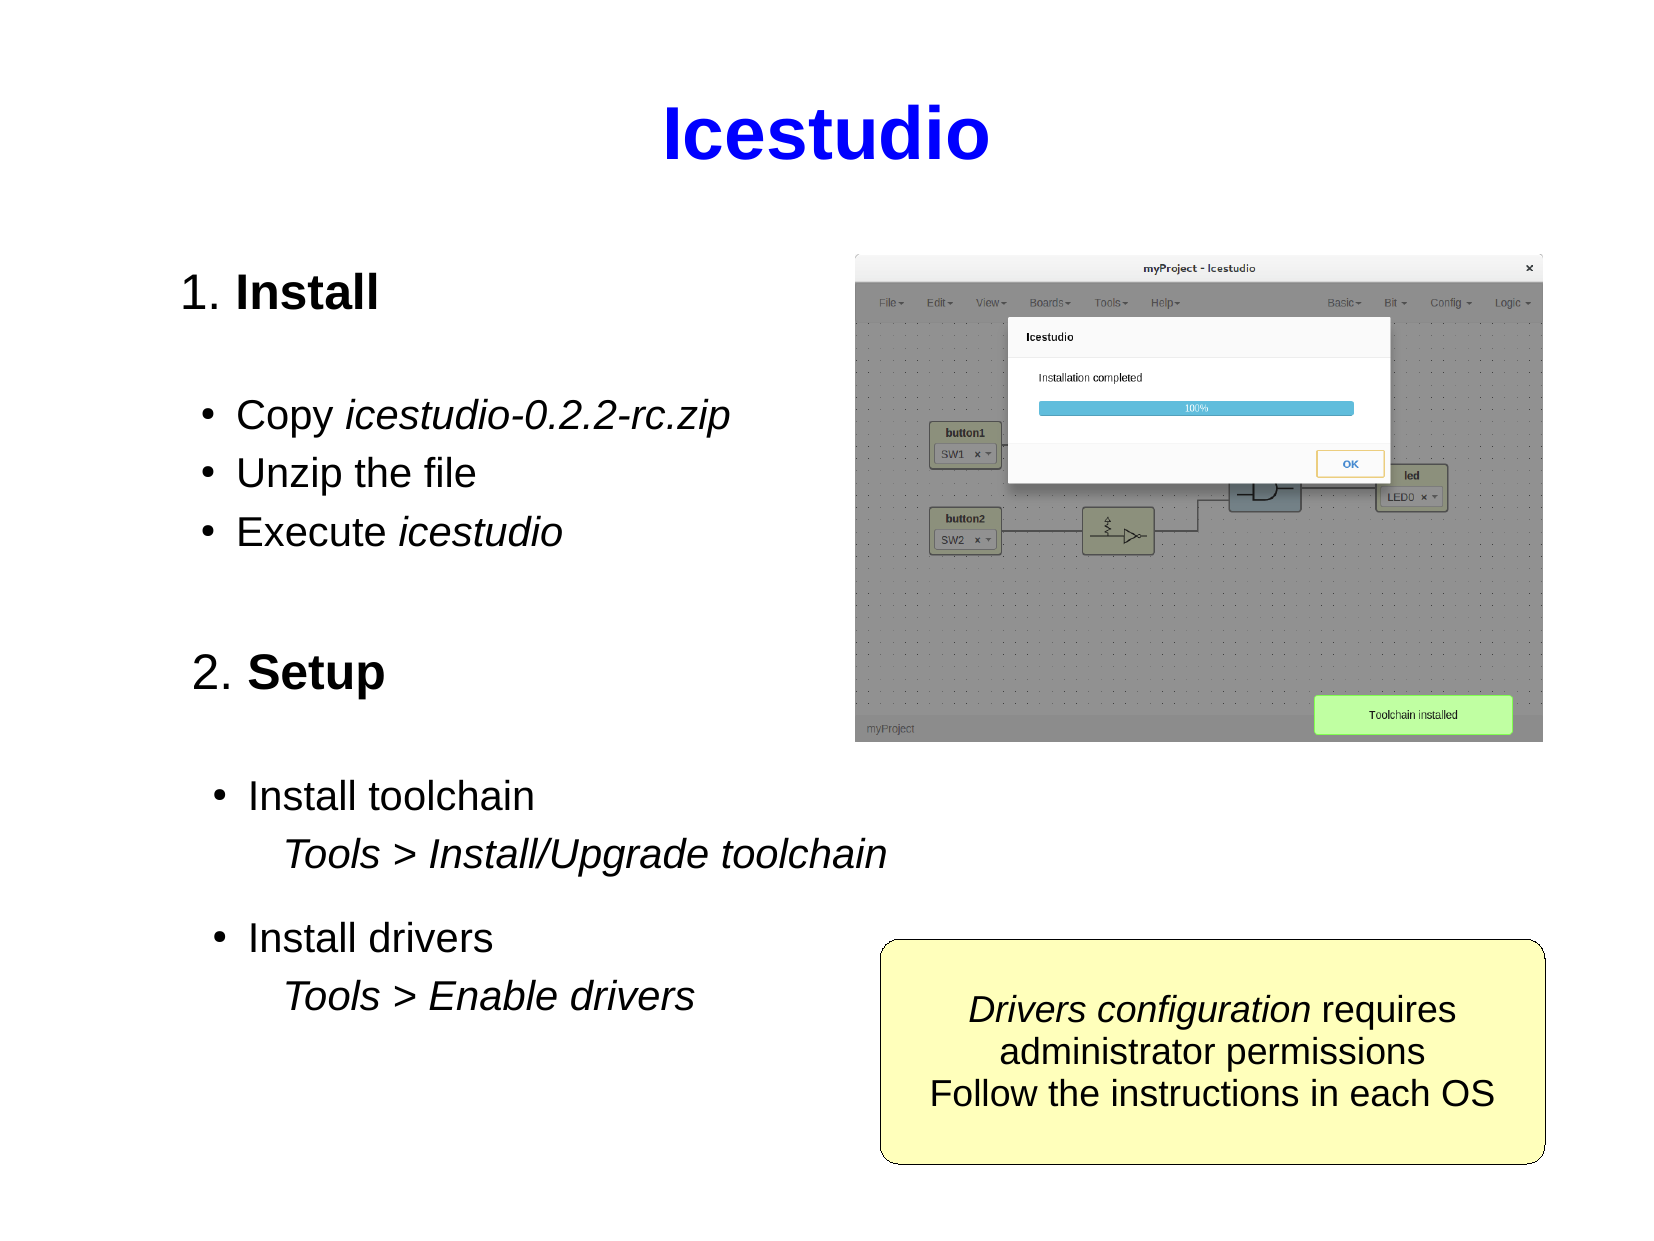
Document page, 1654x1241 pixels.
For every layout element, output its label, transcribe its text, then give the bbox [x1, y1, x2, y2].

text_box Drivers configuration requires administrator permissions Follow the instructions in each OS [880, 939, 1546, 1165]
text_box Install toolchain Tools > Install/Upgrade toolchain Install drivers Tools > Enable drivers [197, 765, 1280, 1028]
text_box 1. Install [165, 239, 511, 345]
title Icestudio [82, 30, 1571, 238]
text_box 2. Setup [176, 619, 522, 725]
picture [855, 254, 1543, 742]
text_box Copy icestudio-0.2.2-rc.zip Unzip the file Execute icestudio [185, 384, 771, 595]
